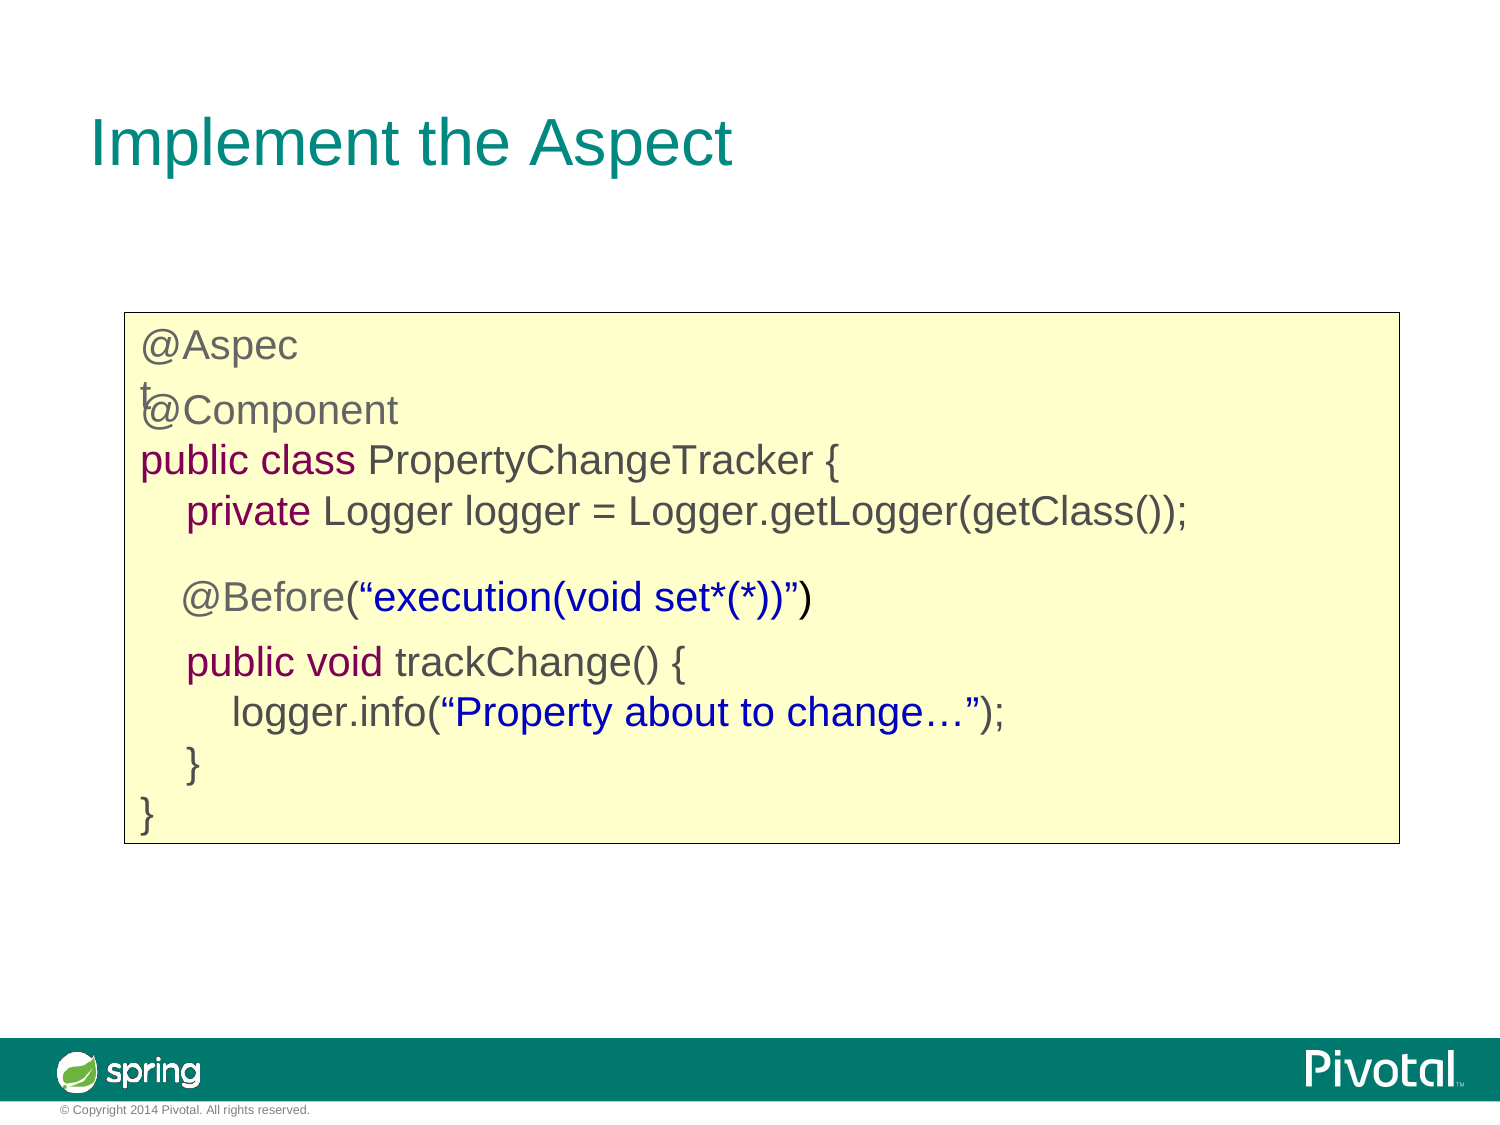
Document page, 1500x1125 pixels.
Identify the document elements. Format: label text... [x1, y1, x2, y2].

title Implement the Aspect [75, 45, 1426, 233]
text_box @Aspect [124, 310, 325, 425]
picture [1306, 1050, 1464, 1087]
picture [32, 1041, 210, 1103]
text_box @Before(“execution(void set*(*))”) [165, 561, 881, 627]
list @Component public class PropertyChangeTracker { private Logger logger = Logger.getLogger(getClass()); public void trackChange() { logger.info(“Property about to change…”); } } [124, 312, 1400, 844]
